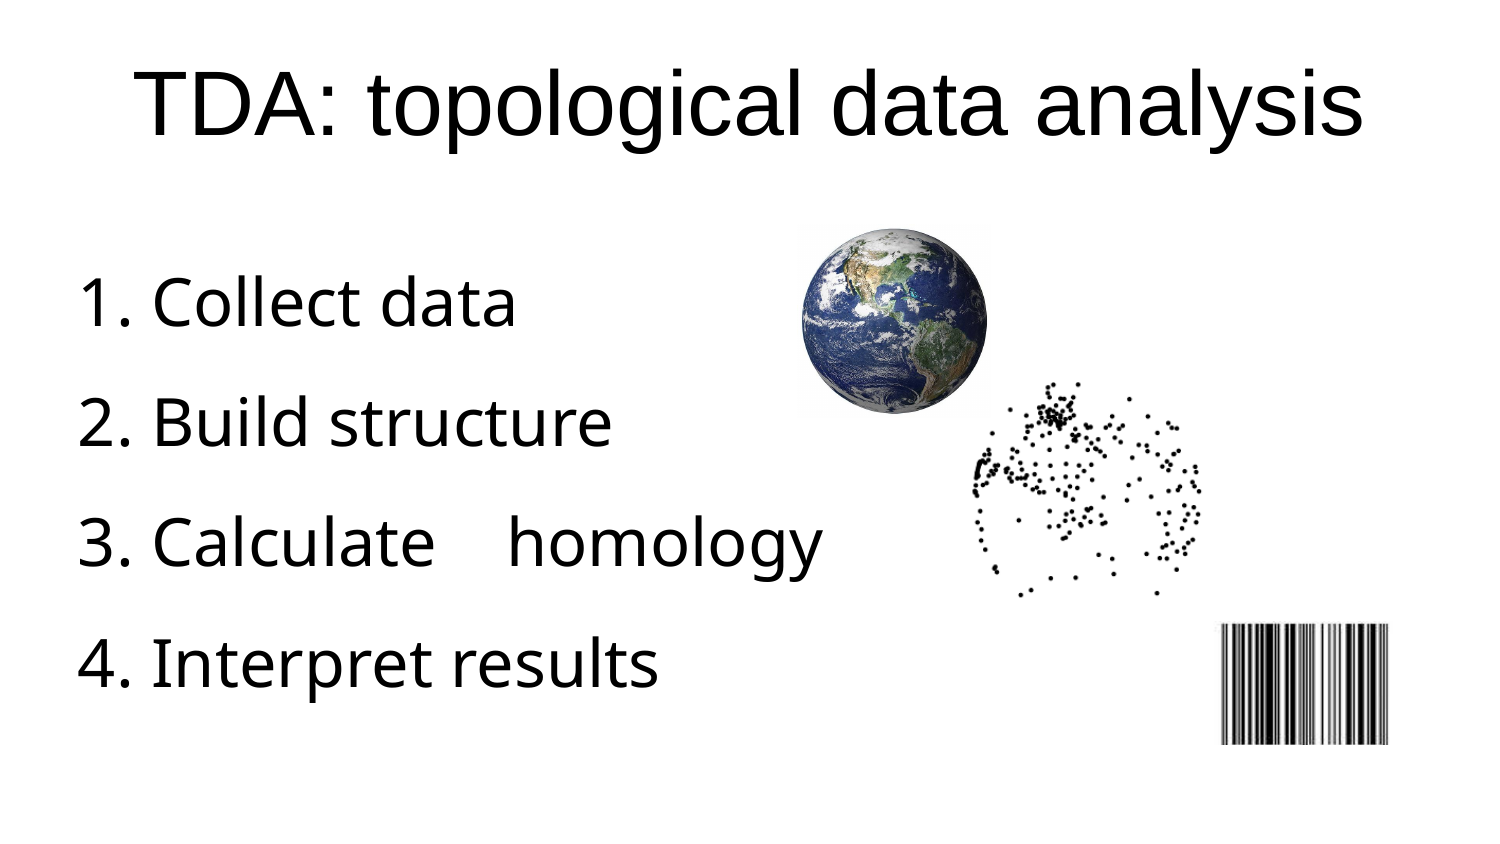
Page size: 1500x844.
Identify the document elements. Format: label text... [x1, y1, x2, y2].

picture [797, 224, 991, 418]
picture [1201, 621, 1396, 745]
title TDA: topological data analysis [75, 33, 1425, 175]
list Collect data Build structure Calculate homology Interpret results [60, 255, 1411, 745]
